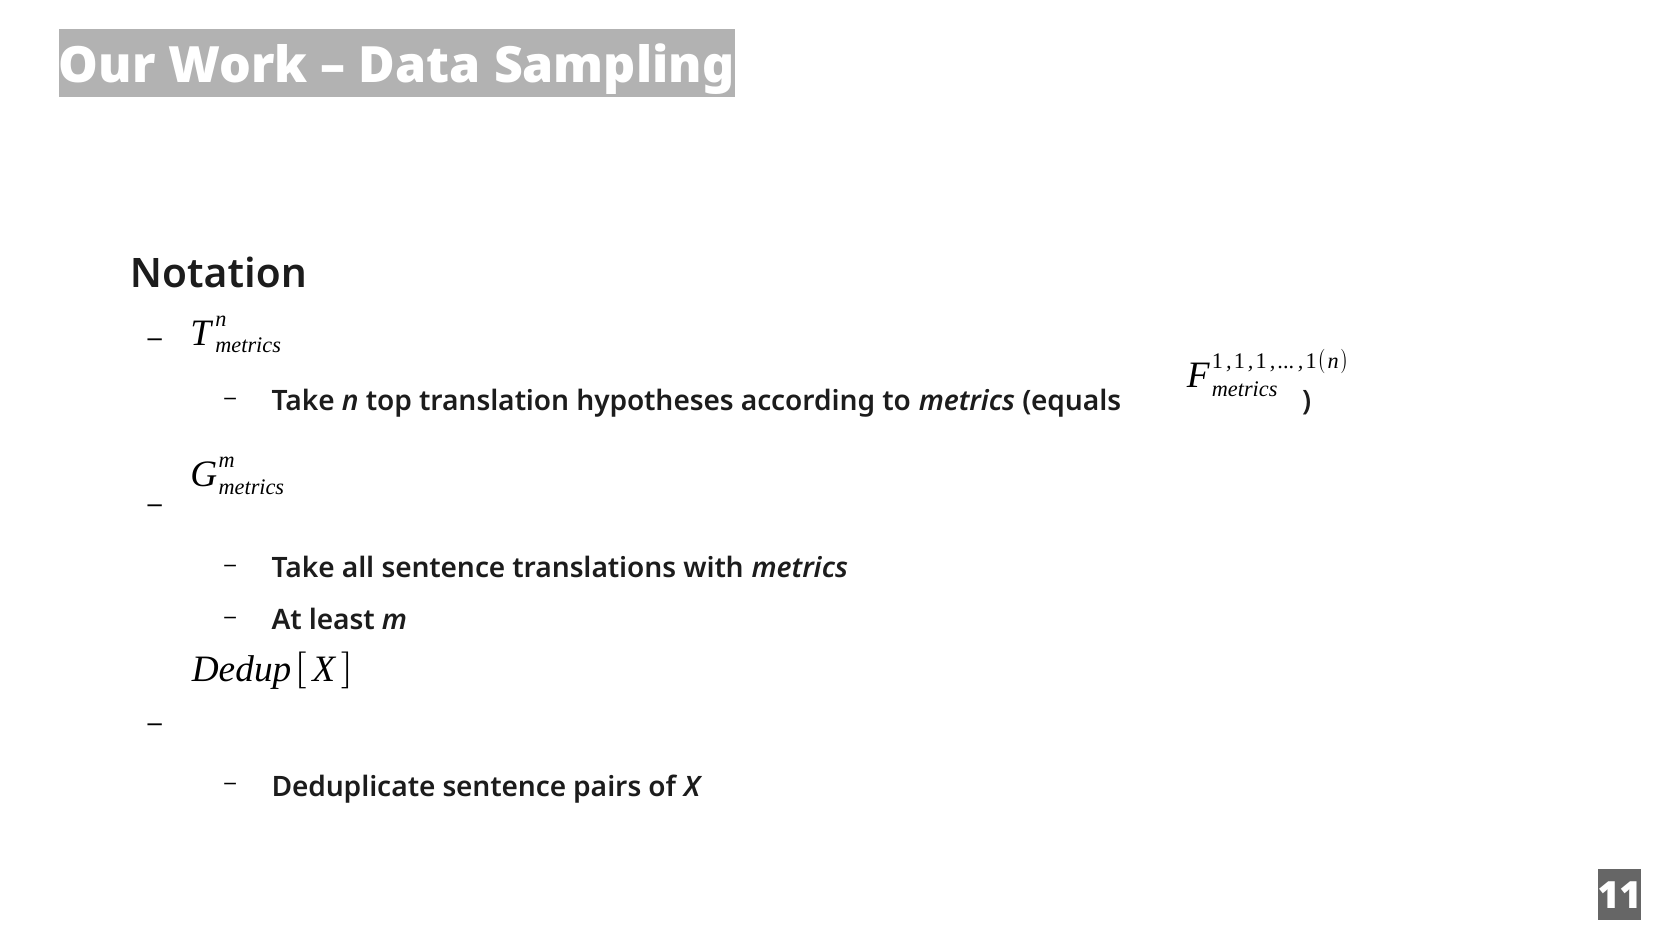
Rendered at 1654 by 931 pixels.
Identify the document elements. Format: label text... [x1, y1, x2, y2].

chart [1179, 348, 1354, 401]
chart [184, 305, 289, 359]
list Notation Take n top translation hypotheses according to metrics (equals ) Take all sentence translations with metrics At least m Deduplicate sentence pairs of X [59, 243, 1565, 820]
chart [184, 447, 292, 500]
chart [184, 648, 358, 692]
title Our Work – Data Sampling [59, 0, 1595, 98]
